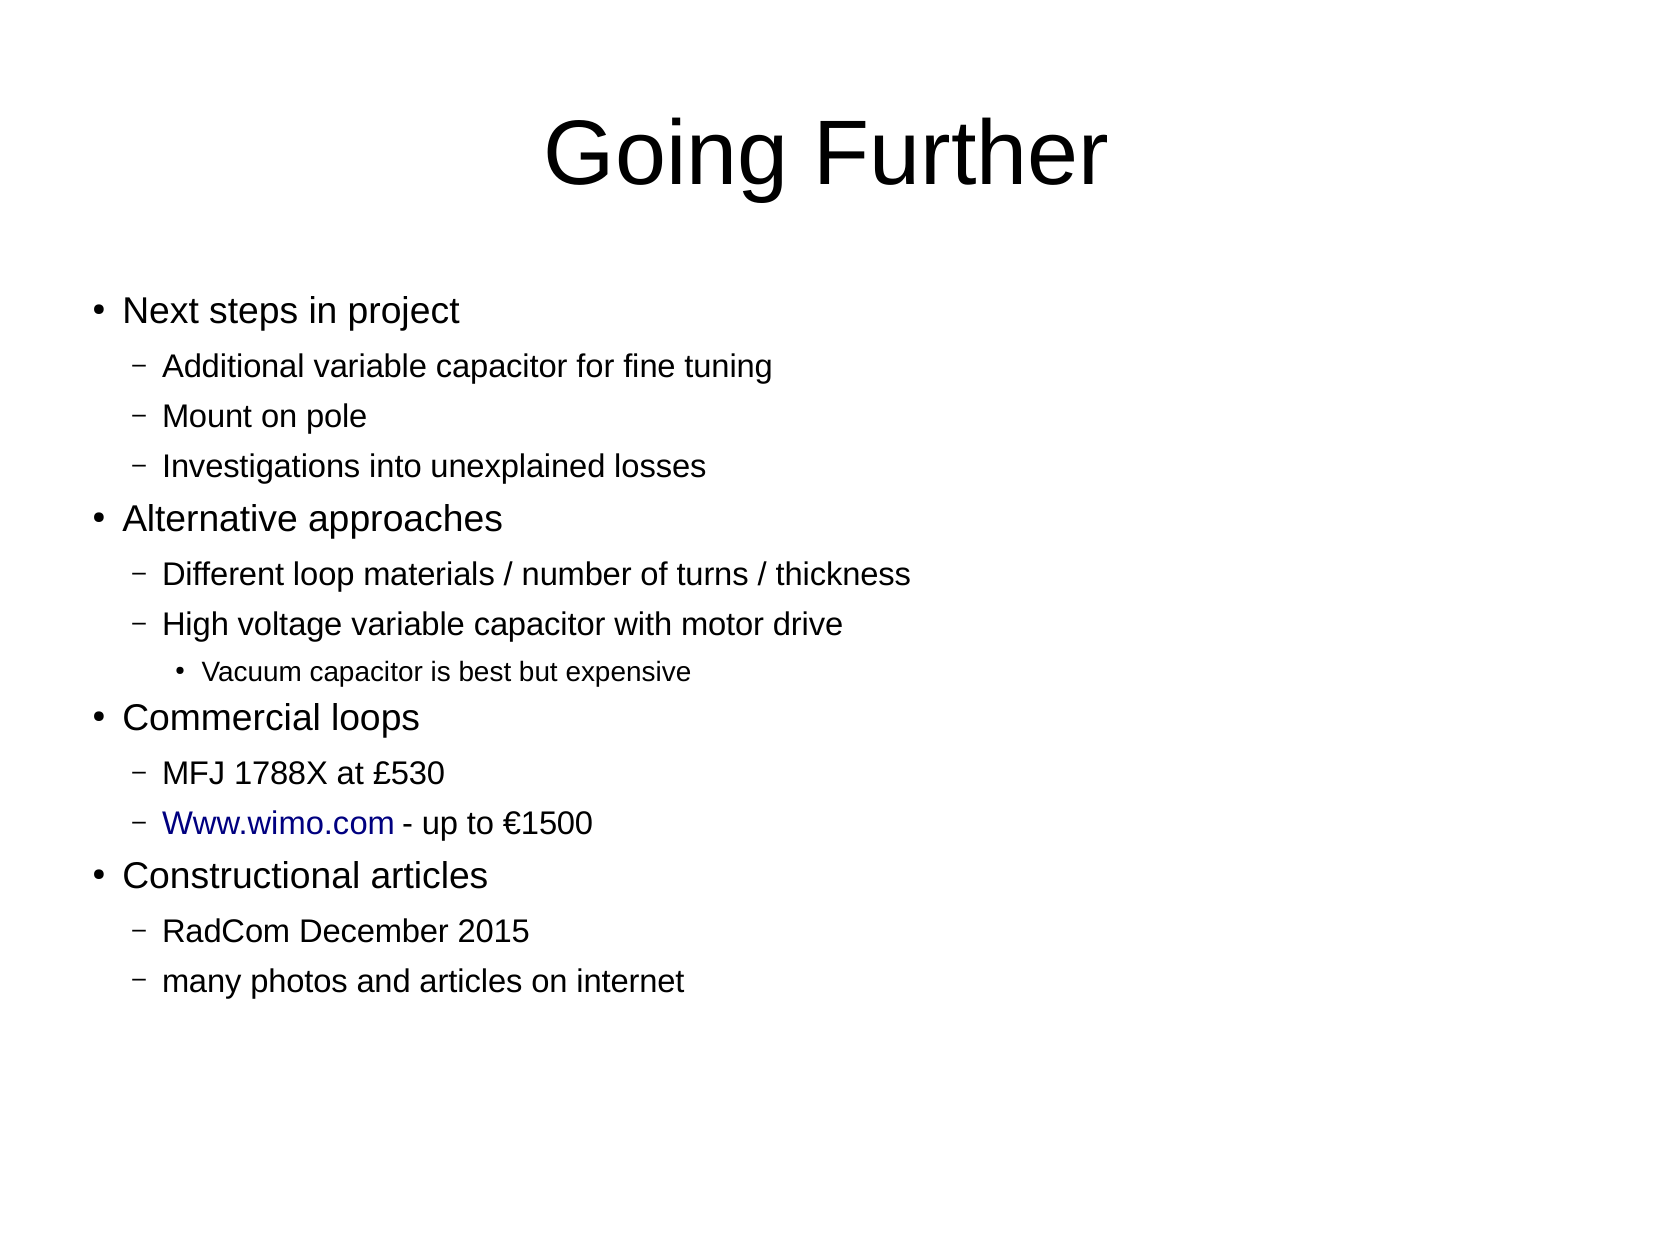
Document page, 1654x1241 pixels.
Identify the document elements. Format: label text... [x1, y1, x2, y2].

title Going Further [82, 49, 1571, 257]
list Next steps in project Additional variable capacitor for fine tuning Mount on pole Investigations into unexplained losses Alternative approaches Different loop materials / number of turns / thickness High voltage variable capacitor with motor drive Vacuum capacitor is best but expensive Commercial loops MFJ 1788X at £530 Www.wimo.com - up to €1500 Constructional articles RadCom December 2015 many photos and articles on internet [82, 290, 1571, 1010]
